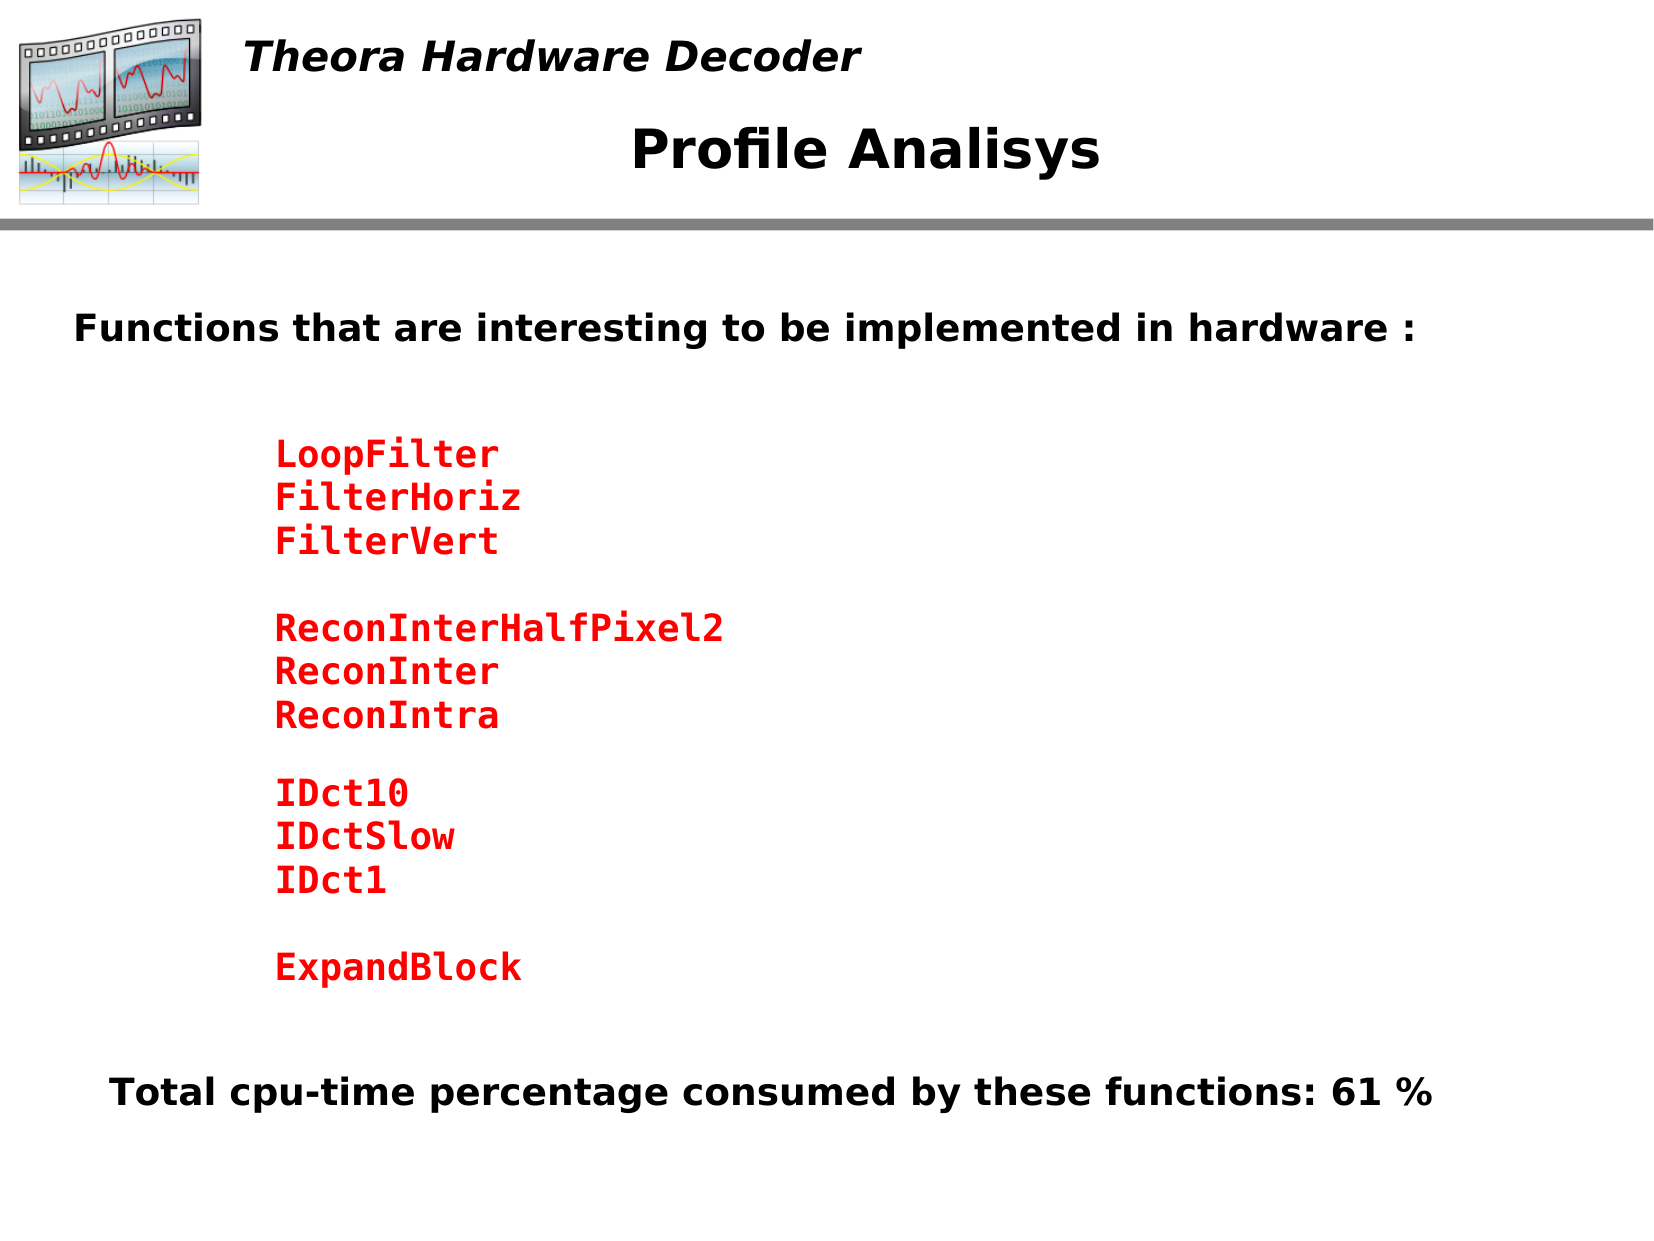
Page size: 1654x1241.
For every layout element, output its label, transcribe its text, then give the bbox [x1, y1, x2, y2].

text_box [0, 218, 1654, 231]
text_box Profile Analisys [615, 111, 1119, 189]
picture [0, 2, 225, 218]
text_box Theora Hardware Decoder [228, 25, 876, 89]
text_box Functions that are interesting to be implemented in hardware : [58, 299, 1433, 359]
text_box [166, 376, 1596, 452]
text_box LoopFilter FilterHoriz FilterVert ReconInterHalfPixel2 ReconInter ReconIntra IDct10 IDctSlow IDct1 ExpandBlock [259, 452, 1028, 1031]
text_box Total cpu-time percentage consumed by these functions: 61 % [94, 1063, 1449, 1123]
